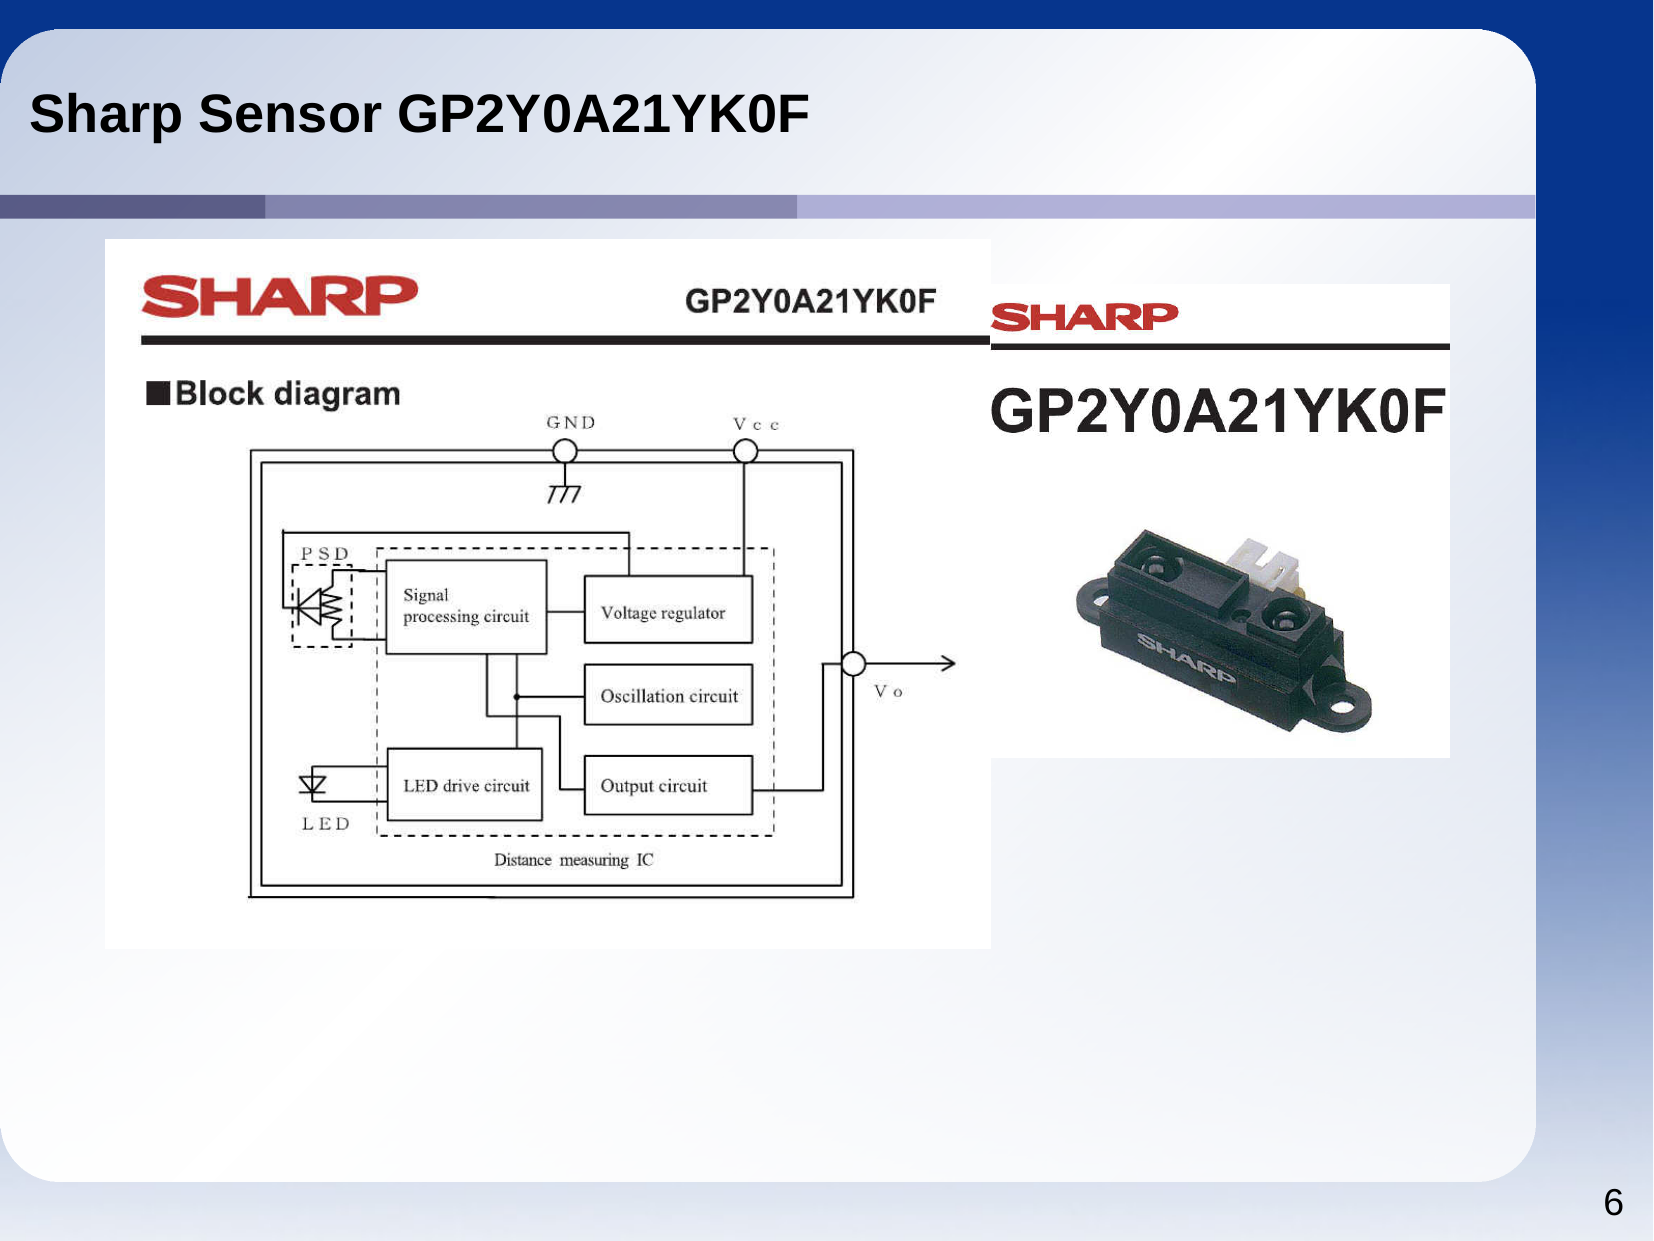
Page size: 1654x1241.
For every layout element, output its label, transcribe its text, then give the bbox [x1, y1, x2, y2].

picture [105, 239, 1450, 949]
title Sharp Sensor GP2Y0A21YK0F [29, 49, 1506, 178]
picture [0, 0, 1654, 1241]
